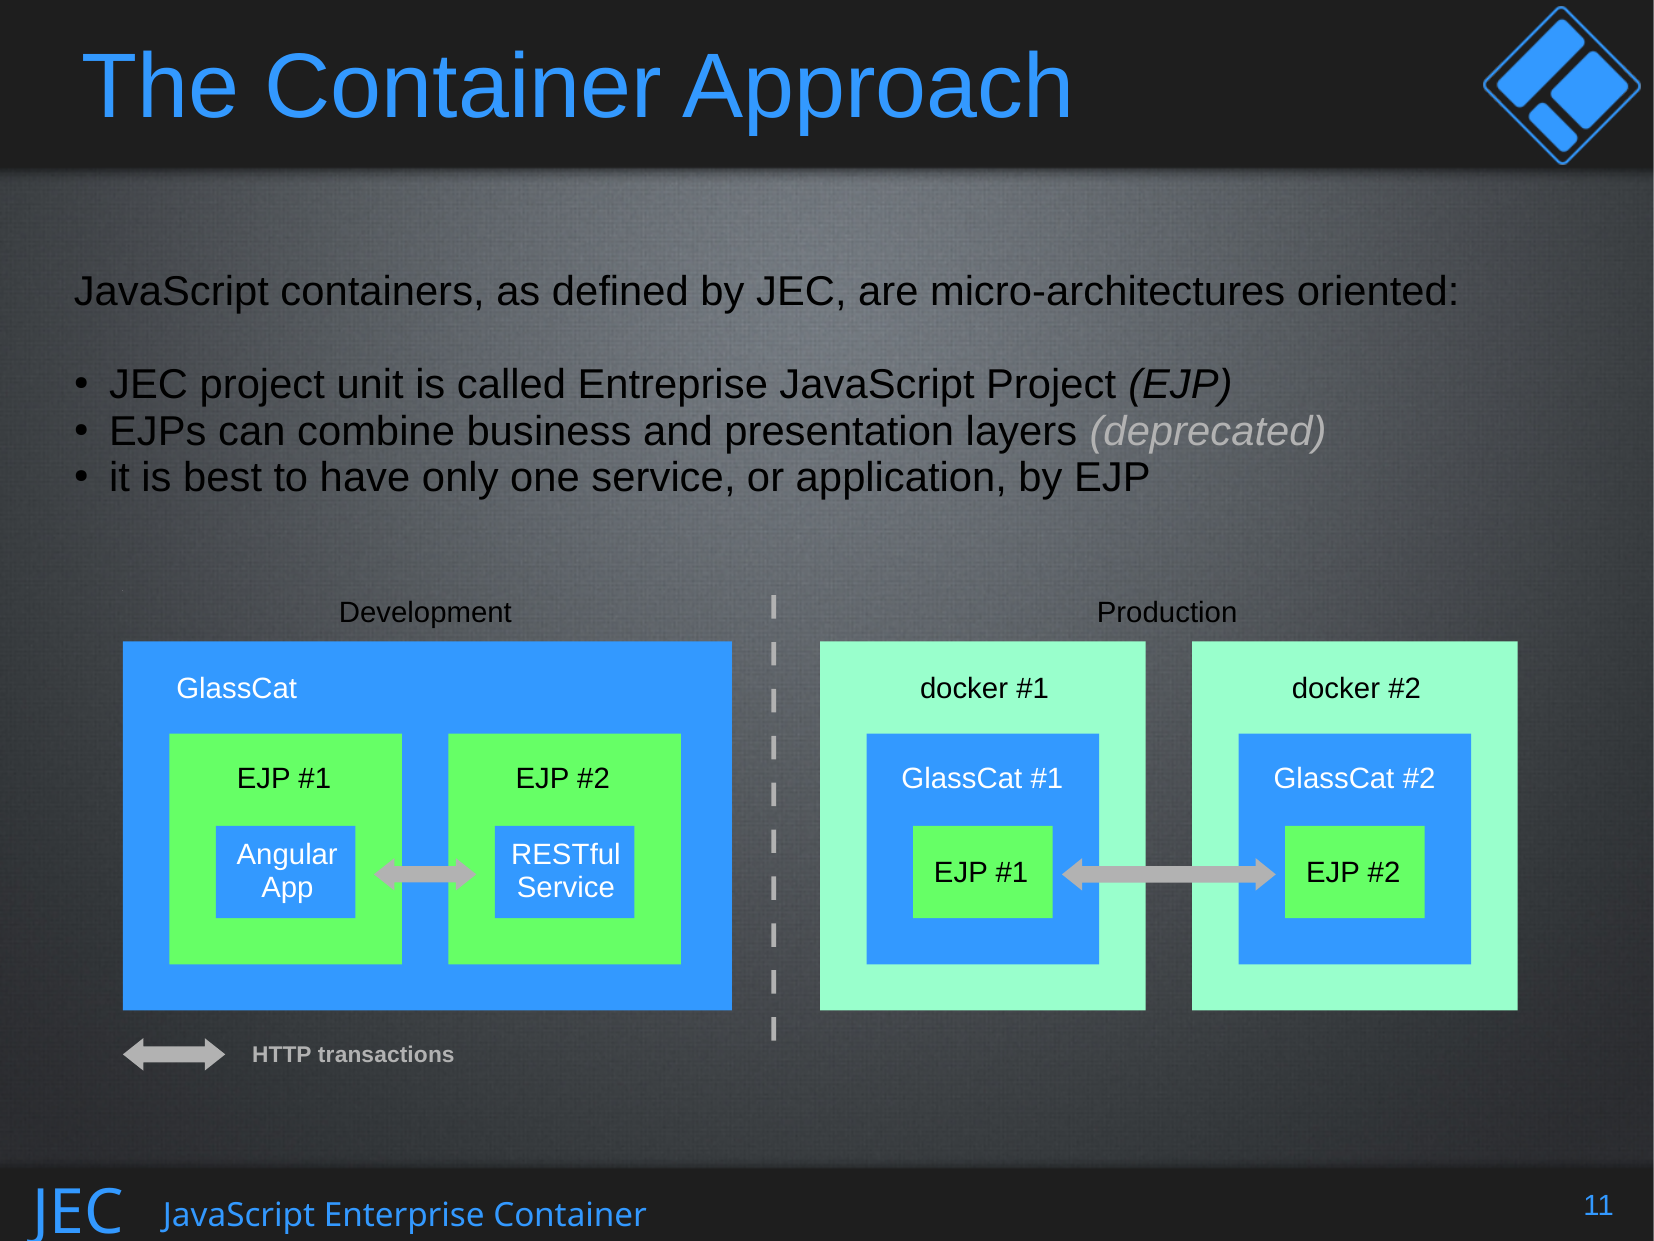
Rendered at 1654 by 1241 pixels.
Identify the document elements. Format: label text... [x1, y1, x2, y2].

text_box JavaScript Enterprise Container [148, 1183, 651, 1241]
picture [0, 0, 1654, 1241]
title The Container Approach [81, 23, 1440, 147]
text_box 11 [742, 1181, 1629, 1229]
text_box JEC [17, 1159, 149, 1241]
text_box JavaScript containers, as defined by JEC, are micro-architectures oriented: JEC project unit is called Entreprise JavaScript Project (EJP) EJPs can combine business and presentation layers (deprecated) it is best to have only one service, or application, by EJP [59, 260, 1595, 510]
